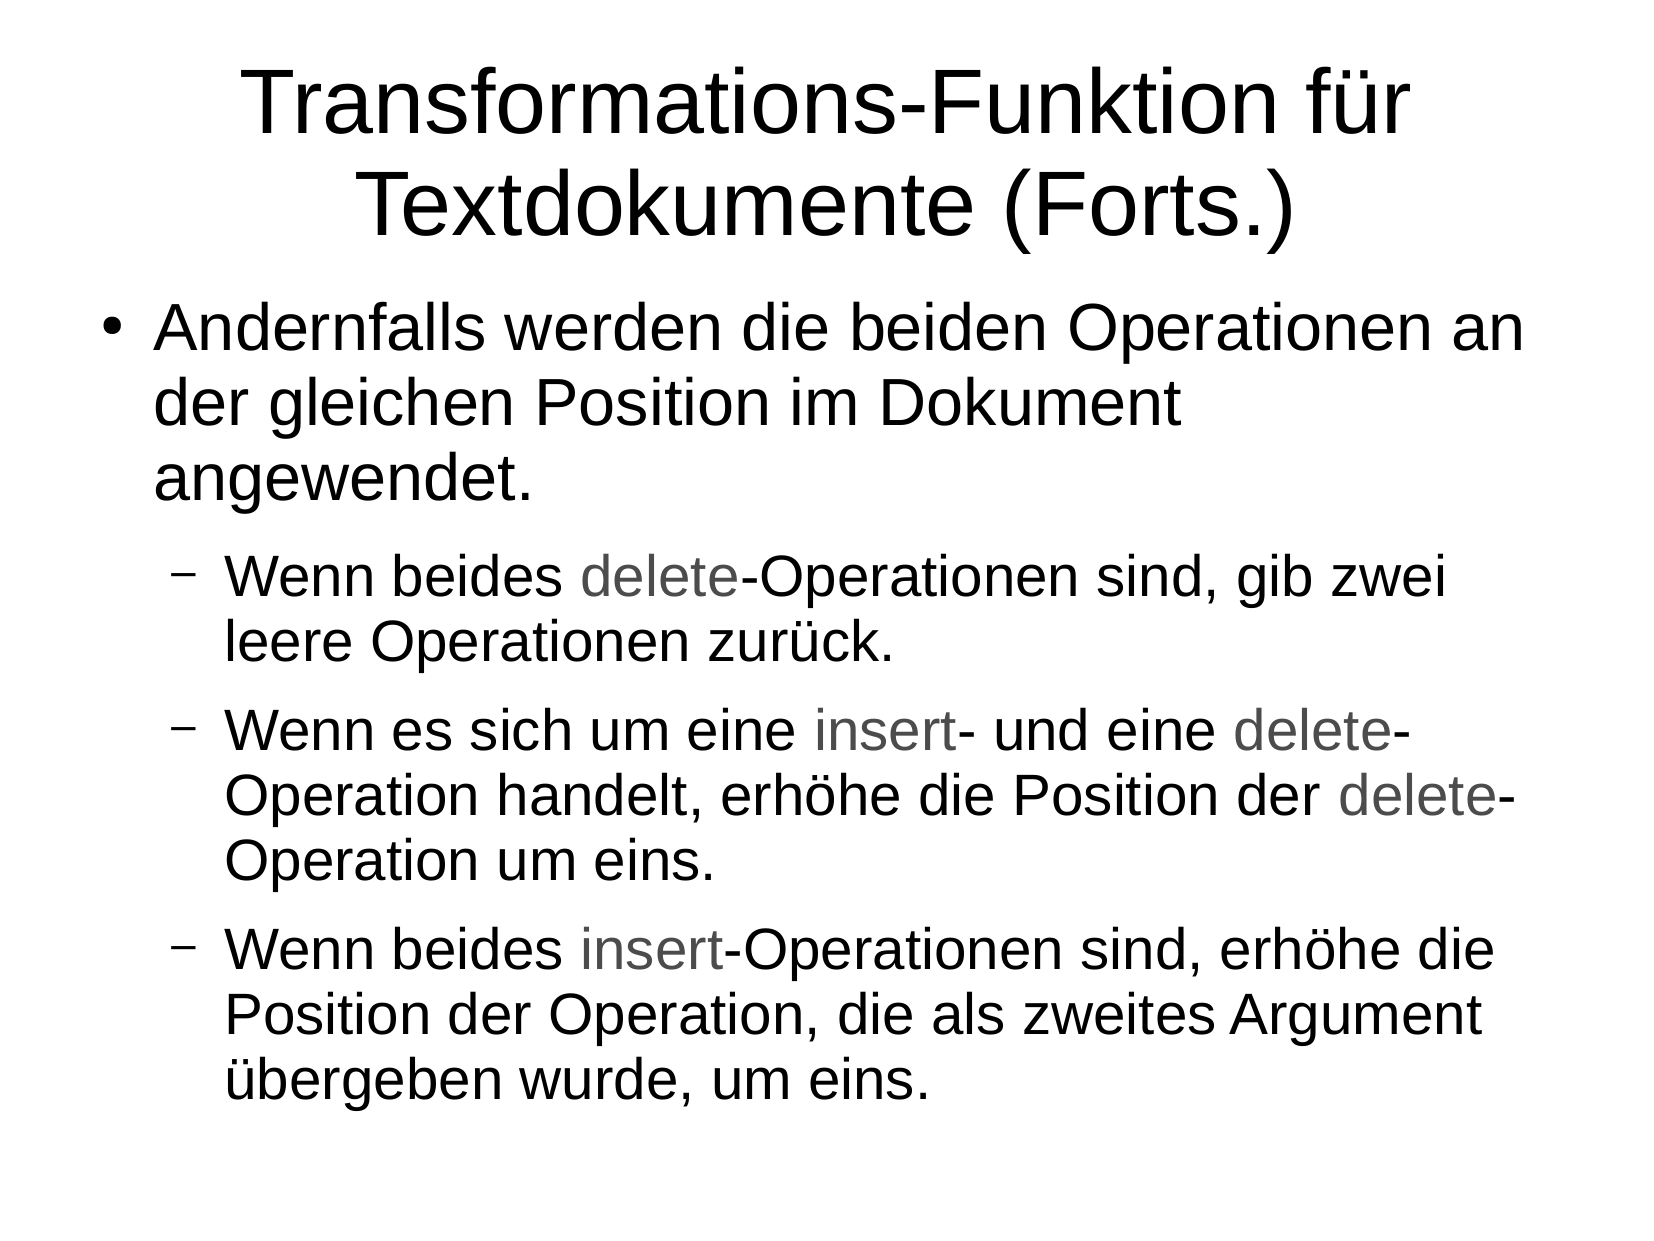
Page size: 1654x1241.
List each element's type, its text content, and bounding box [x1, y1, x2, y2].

list Andernfalls werden die beiden Operationen an der gleichen Position im Dokument angewendet. Wenn beides delete-Operationen sind, gib zwei leere Operationen zurück. Wenn es sich um eine insert- und eine delete-Operation handelt, erhöhe die Position der delete-Operation um eins. Wenn beides insert-Operationen sind, erhöhe die Position der Operation, die als zweites Argument übergeben wurde, um eins. [82, 290, 1538, 1141]
title Transformations-Funktion für Textdokumente (Forts.) [82, 49, 1571, 257]
